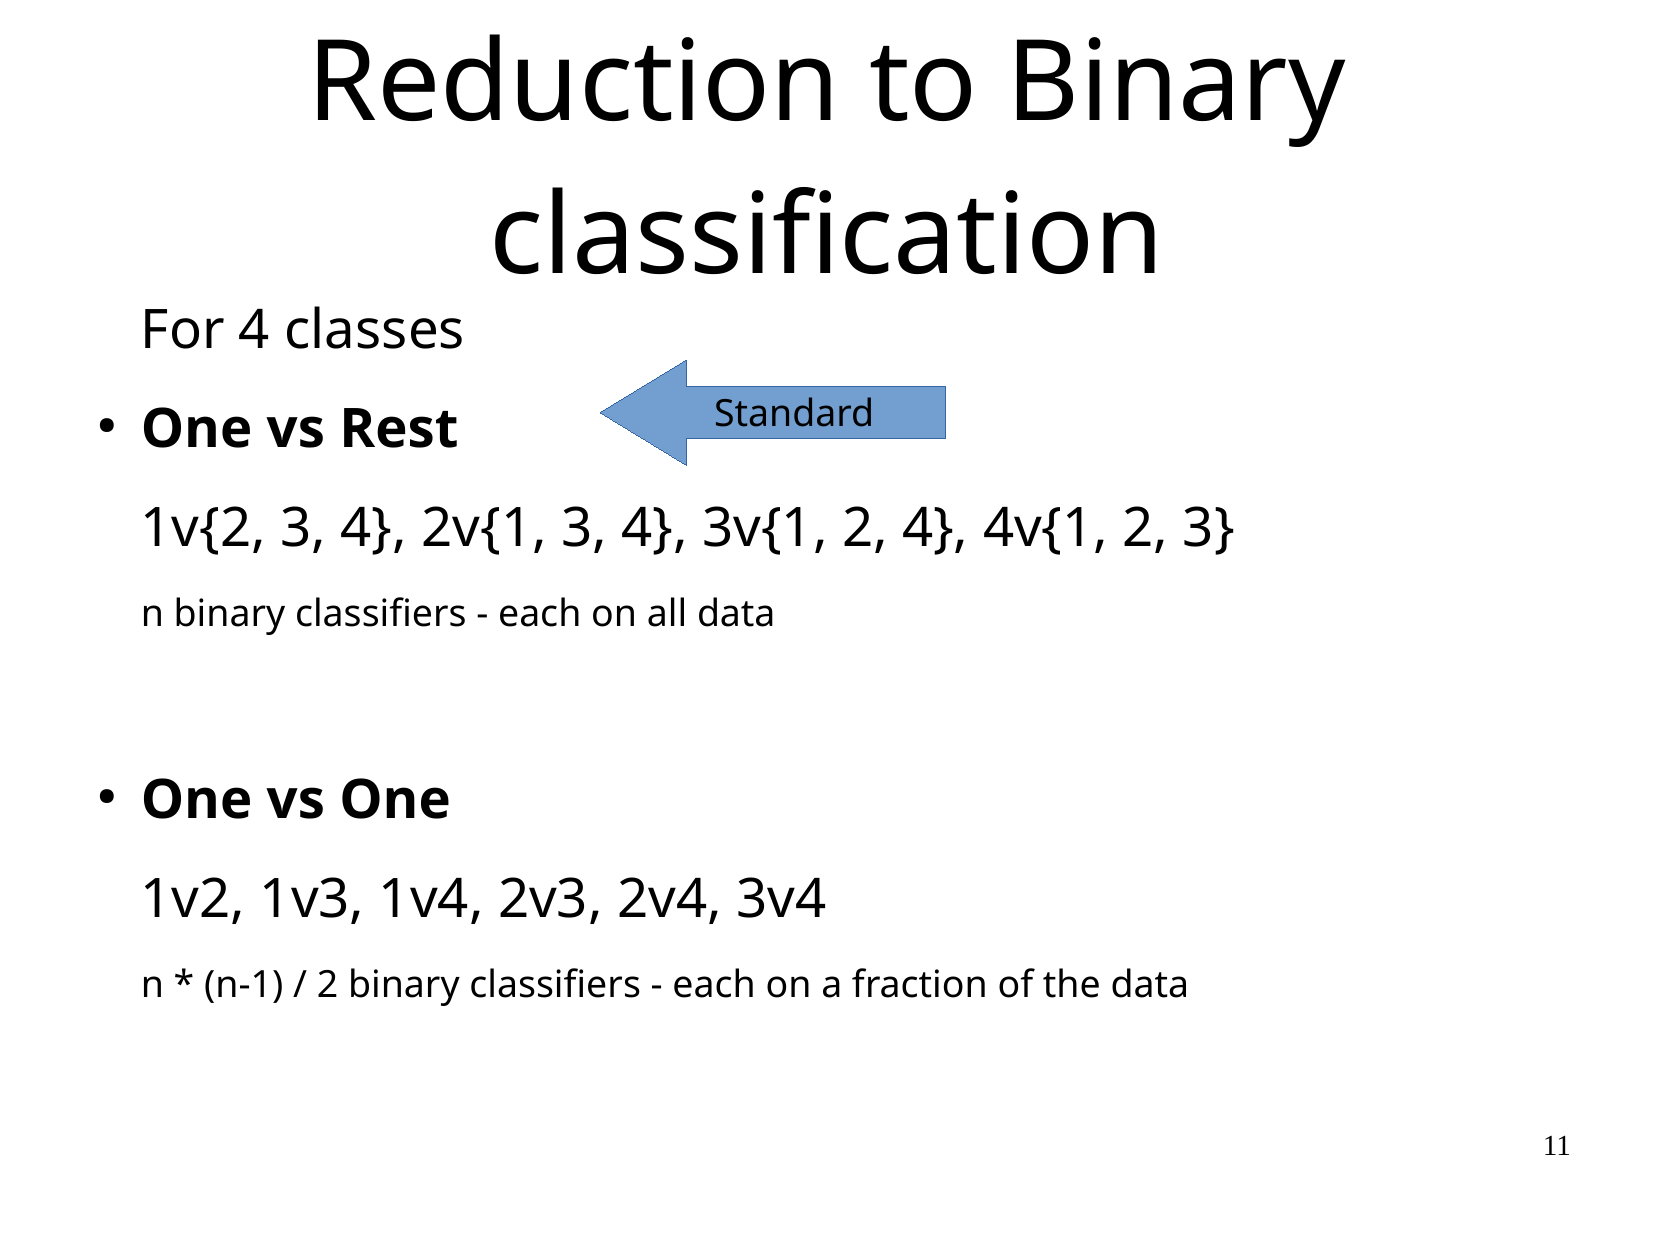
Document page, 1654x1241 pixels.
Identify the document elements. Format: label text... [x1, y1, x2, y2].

text_box Standard [600, 360, 946, 466]
list For 4 classes One vs Rest 1v{2, 3, 4}, 2v{1, 3, 4}, 3v{1, 2, 4}, 4v{1, 2, 3} n binary classifiers - each on all data One vs One 1v2, 1v3, 1v4, 2v3, 2v4, 3v4 n * (n-1) / 2 binary classifiers - each on a fraction of the data [82, 290, 1571, 1010]
title Reduction to Binary classification [82, 49, 1571, 257]
